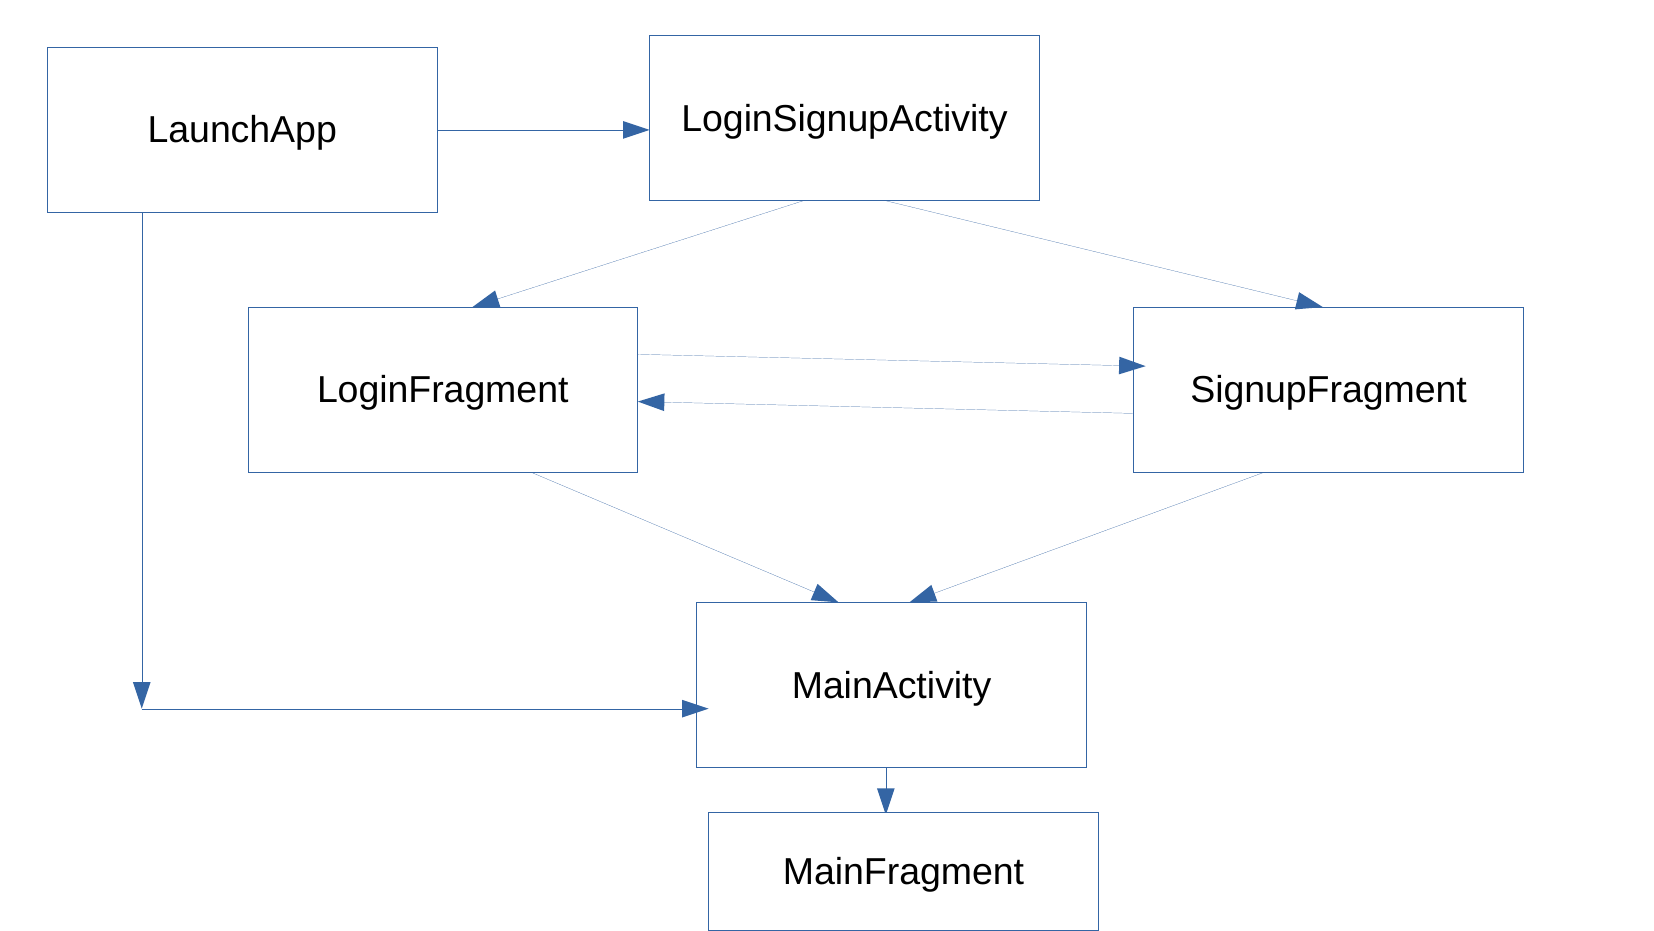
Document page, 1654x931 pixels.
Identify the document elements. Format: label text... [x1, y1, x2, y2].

text_box LoginFragment [248, 307, 638, 473]
text_box LoginSignupActivity [649, 35, 1040, 201]
text_box LaunchApp [47, 47, 438, 213]
text_box SignupFragment [1133, 307, 1524, 473]
text_box MainActivity [696, 602, 1087, 768]
text_box MainFragment [708, 812, 1099, 931]
